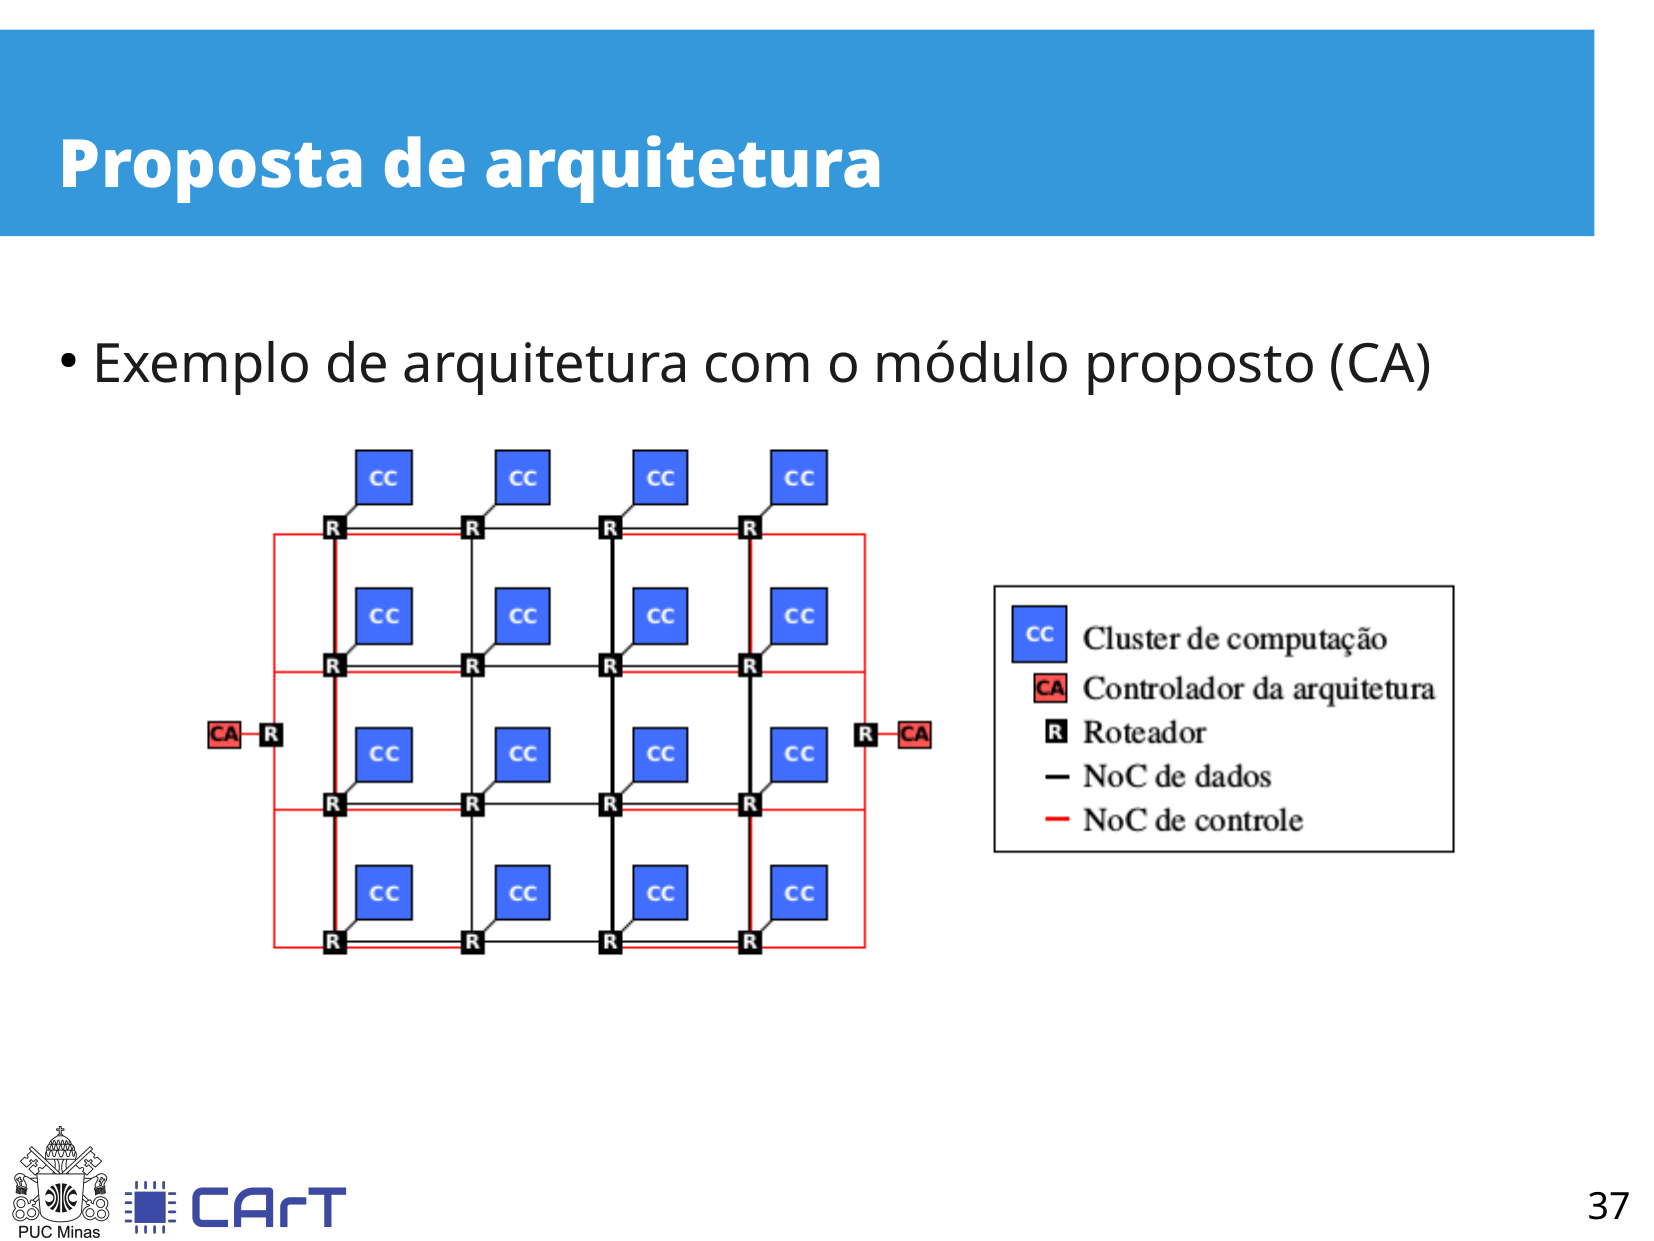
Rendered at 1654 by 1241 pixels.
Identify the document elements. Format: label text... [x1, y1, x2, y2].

picture [176, 448, 1477, 983]
list Exemplo de arquitetura com o módulo proposto (CA) [59, 324, 1565, 1093]
picture [0, 1126, 119, 1241]
picture [124, 1181, 347, 1235]
title Proposta de arquitetura [59, 59, 1595, 207]
